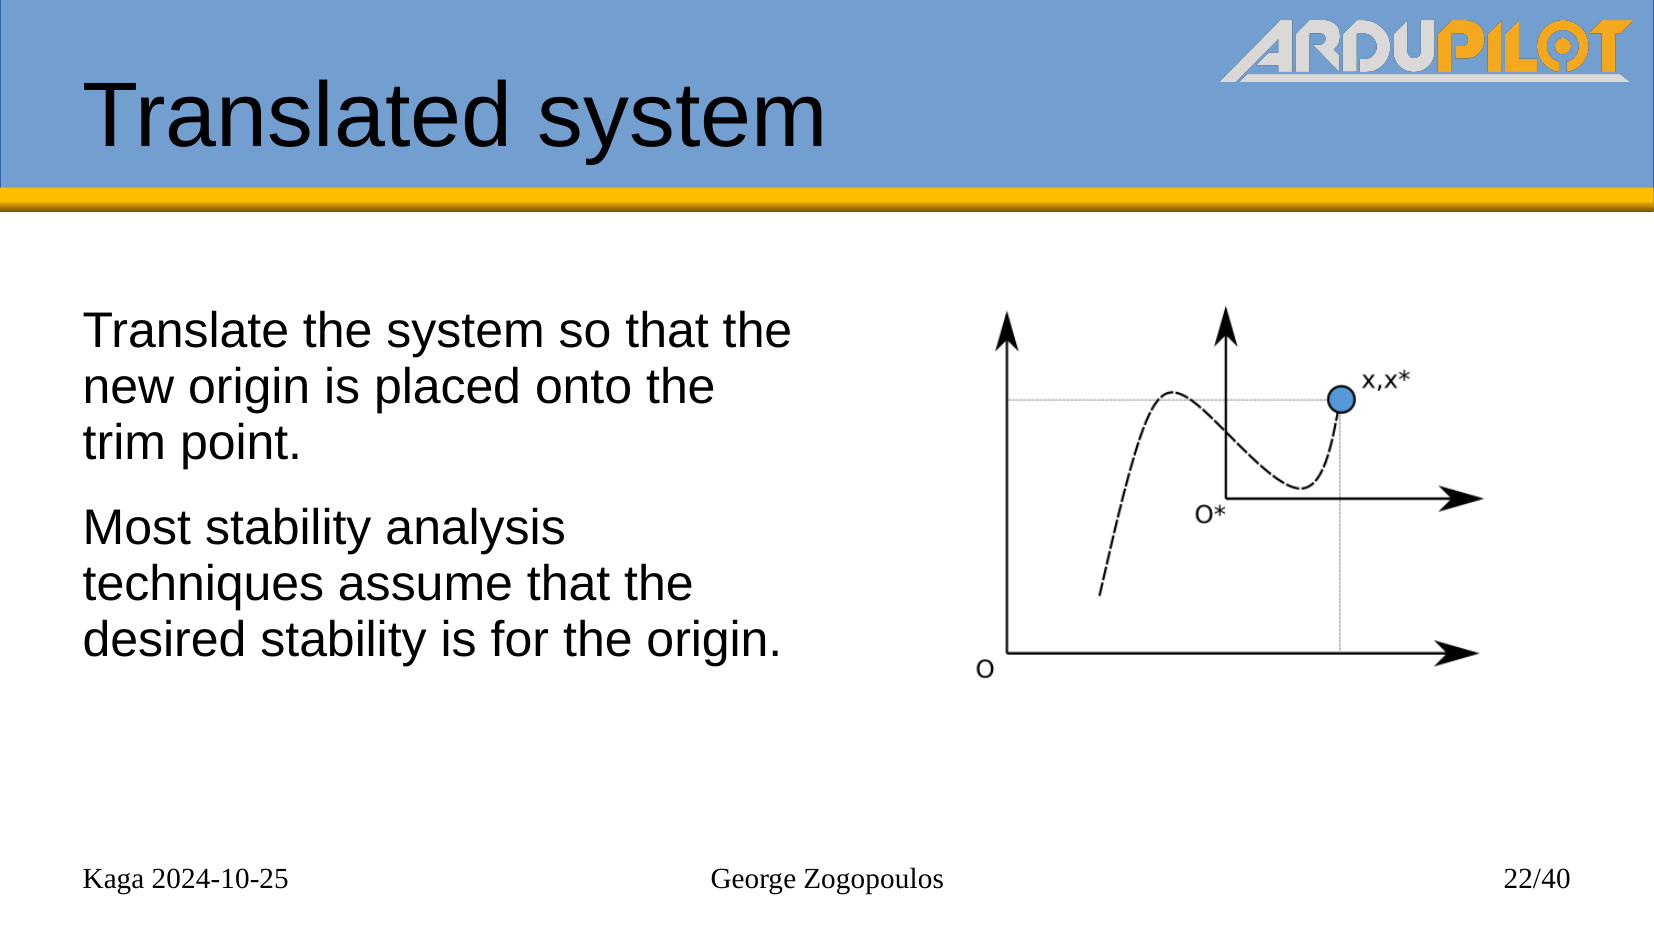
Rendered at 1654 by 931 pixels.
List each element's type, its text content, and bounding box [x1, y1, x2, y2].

list Translate the system so that the new origin is placed onto the trim point. Most stability analysis techniques assume that the desired stability is for the origin. [82, 217, 809, 757]
picture [1219, 20, 1633, 82]
picture [937, 270, 1523, 713]
title Translated system [82, 37, 1571, 193]
